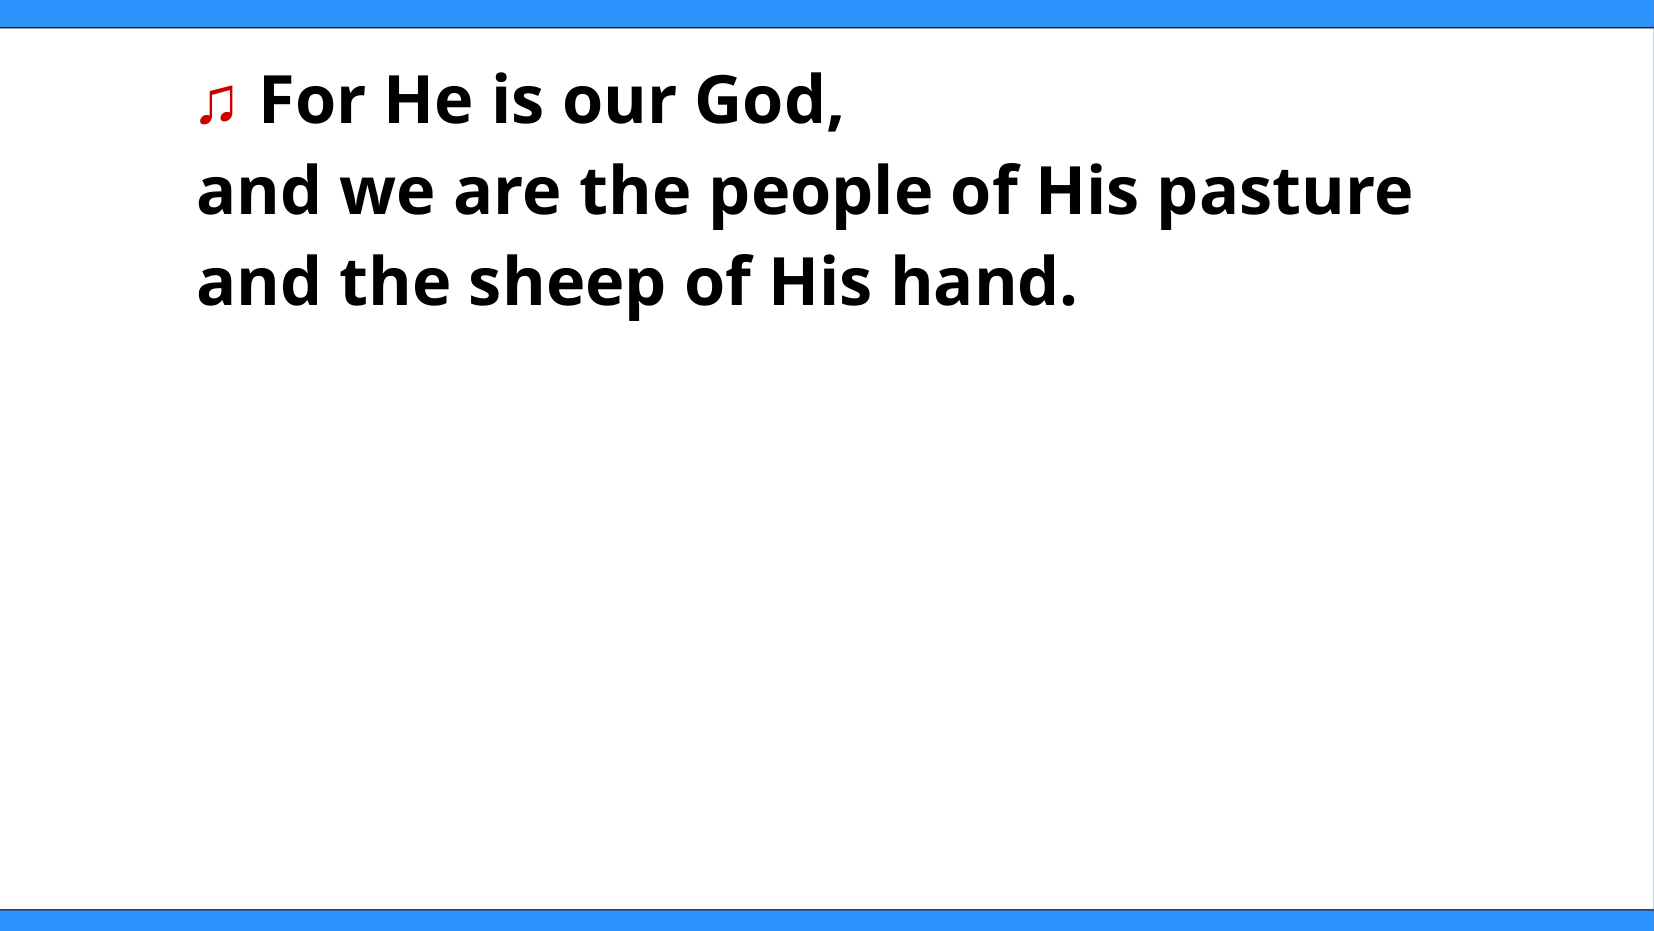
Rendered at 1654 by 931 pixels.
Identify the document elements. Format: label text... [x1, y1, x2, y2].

picture [0, 0, 1654, 931]
text_box ♫ For He is our God, and we are the people of His pasture and the sheep of His hand. [75, 45, 1546, 359]
